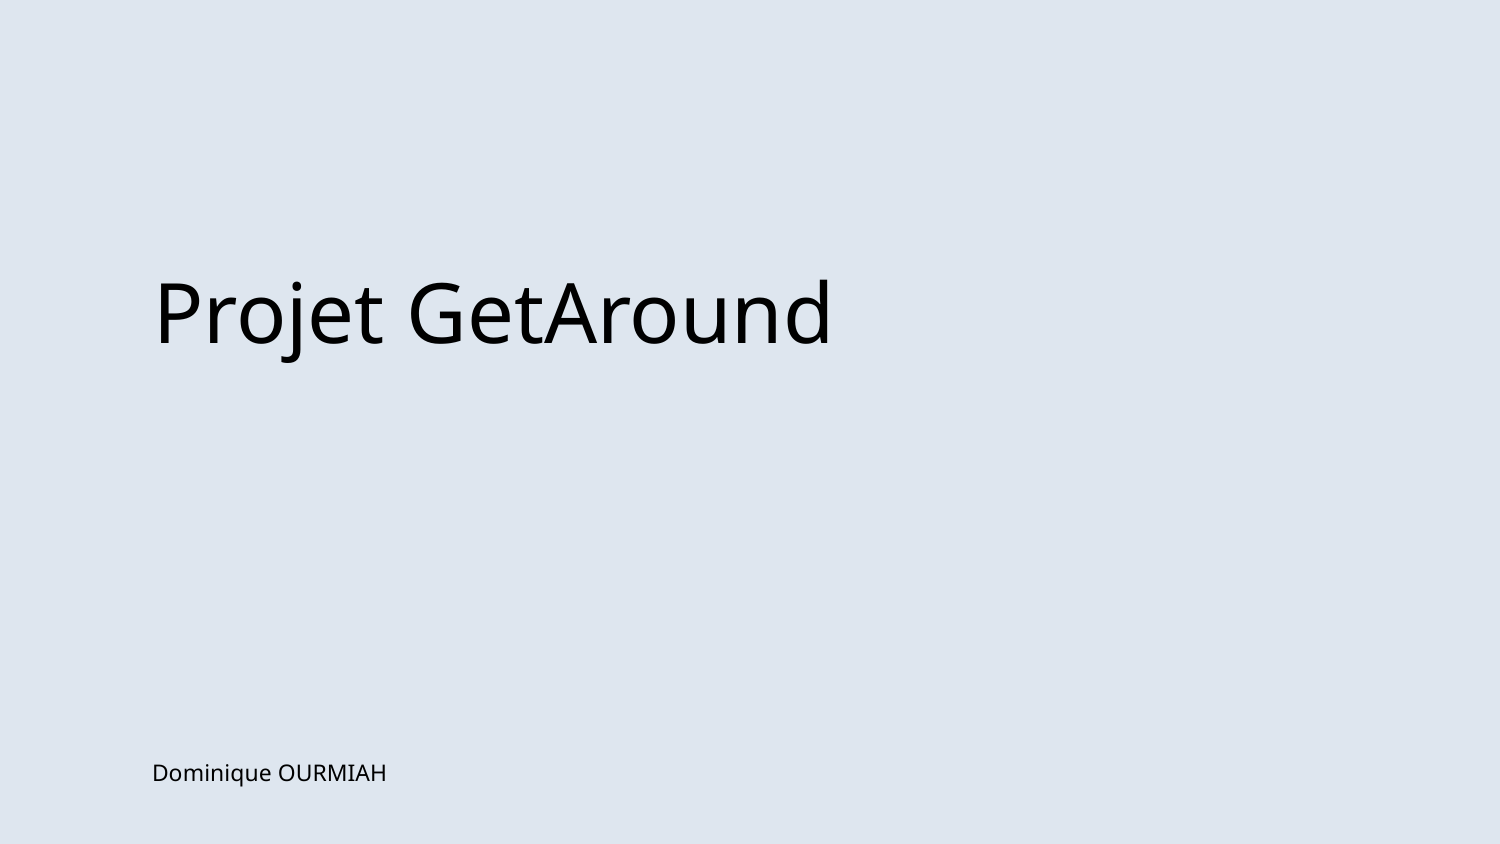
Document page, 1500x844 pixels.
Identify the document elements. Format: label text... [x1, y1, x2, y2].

title Dominique OURMIAH [137, 700, 1200, 802]
title Projet GetAround [138, 323, 1332, 476]
